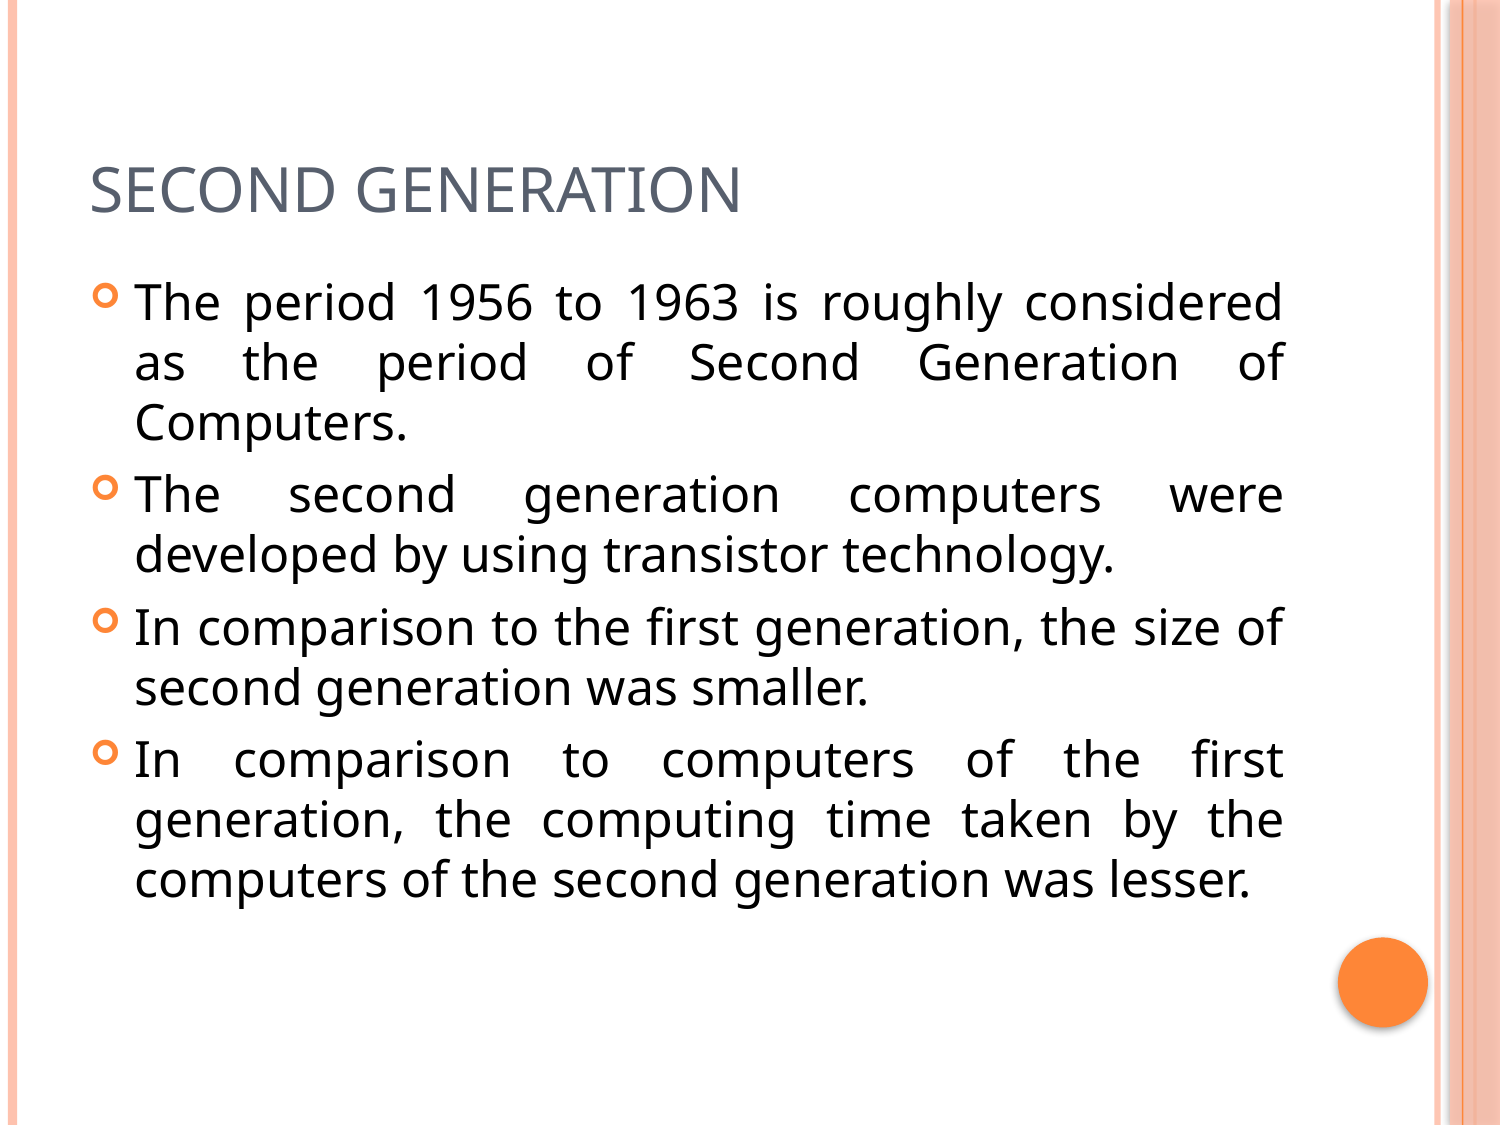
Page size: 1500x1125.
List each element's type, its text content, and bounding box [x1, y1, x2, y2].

list The period 1956 to 1963 is roughly considered as the period of Second Generation of Computers. The second generation computers were developed by using transistor technology. In comparison to the first generation, the size of second generation was smaller. In comparison to computers of the first generation, the computing time taken by the computers of the second generation was lesser. [75, 262, 1300, 1062]
title Second Generation [75, 45, 1300, 233]
